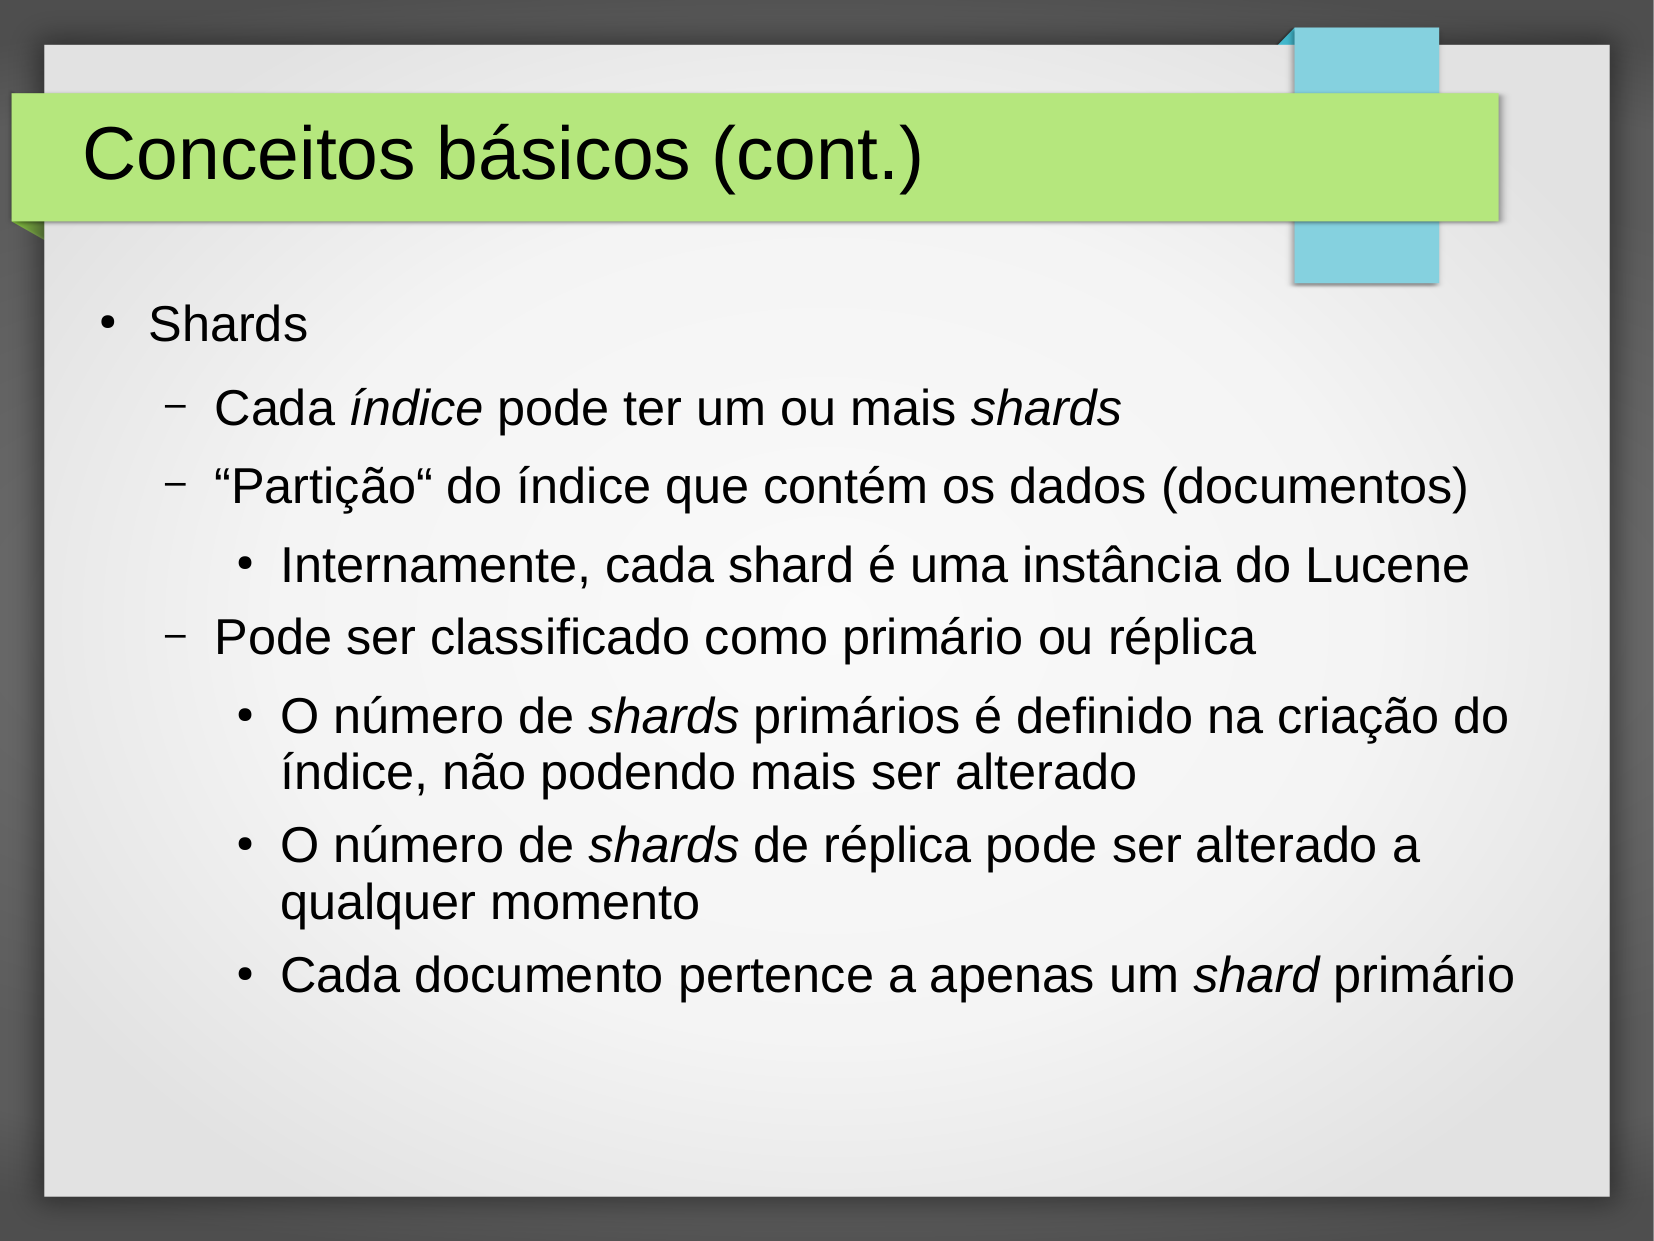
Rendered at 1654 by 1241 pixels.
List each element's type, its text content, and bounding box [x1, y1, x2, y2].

picture [0, 0, 1654, 1241]
list Shards Cada índice pode ter um ou mais shards “Partição“ do índice que contém os dados (documentos) Internamente, cada shard é uma instância do Lucene Pode ser classificado como primário ou réplica O número de shards primários é definido na criação do índice, não podendo mais ser alterado O número de shards de réplica pode ser alterado a qualquer momento Cada documento pertence a apenas um shard primário [82, 295, 1571, 1015]
title Conceitos básicos (cont.) [82, 94, 1264, 213]
